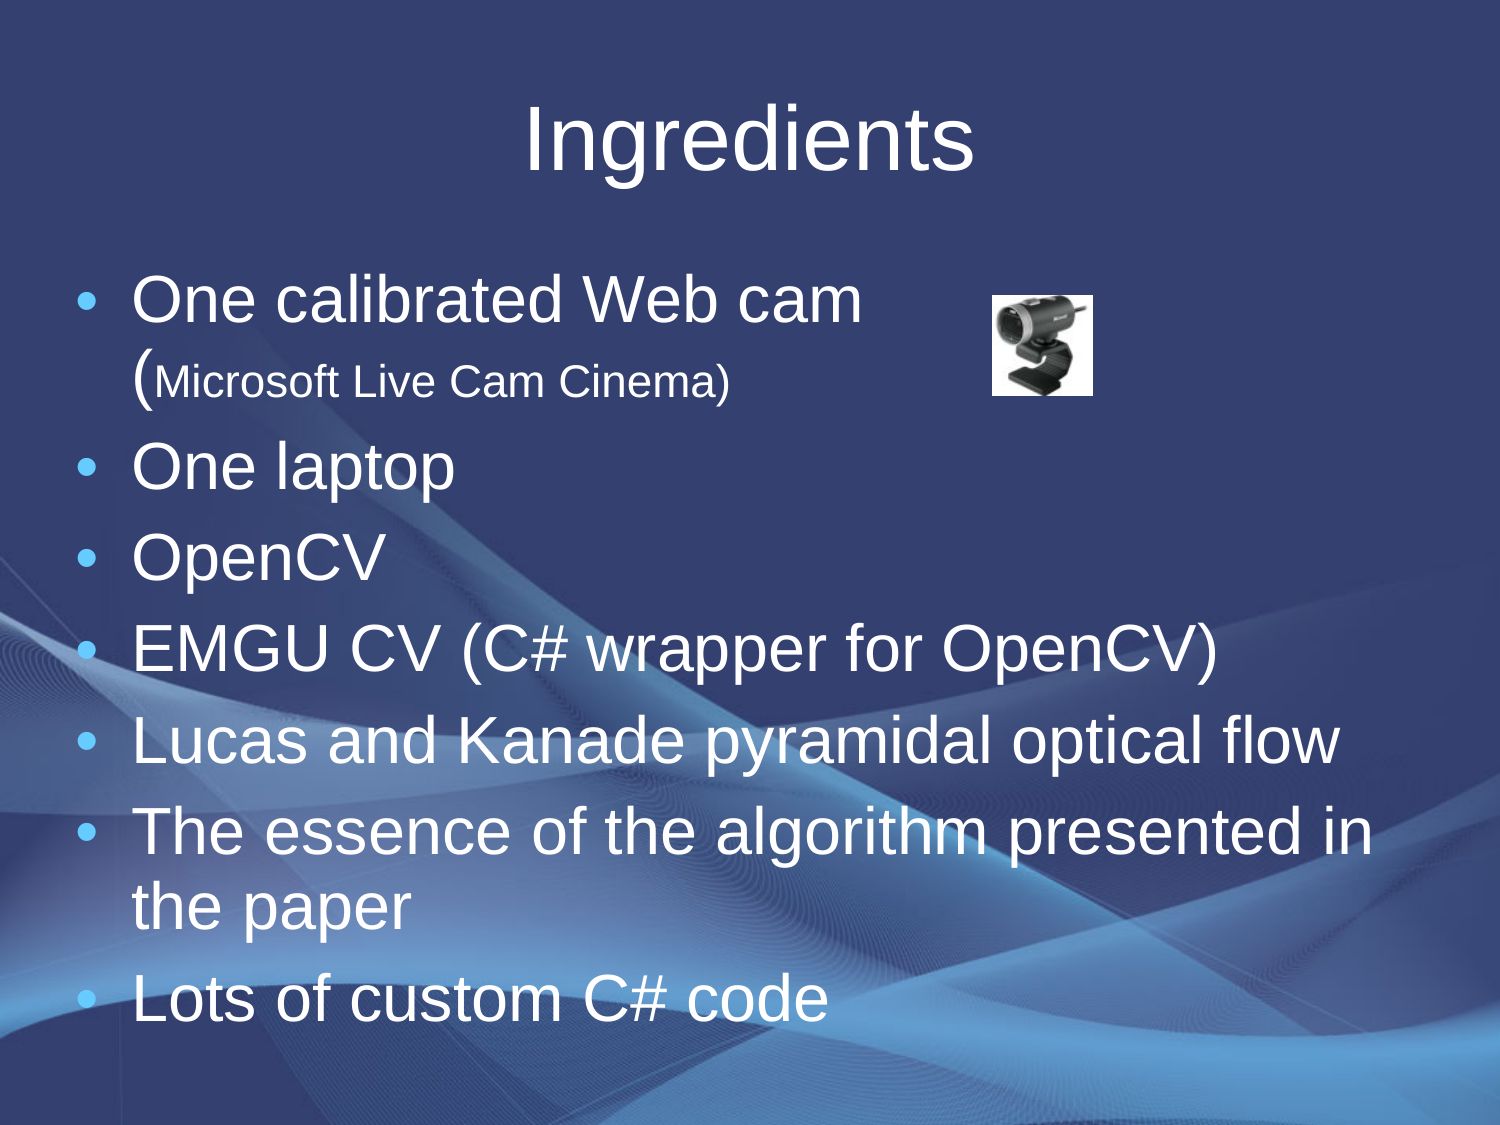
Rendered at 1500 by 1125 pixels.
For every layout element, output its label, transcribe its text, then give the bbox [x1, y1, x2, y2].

title Ingredients [75, 52, 1426, 226]
picture [0, 0, 1500, 1125]
list One calibrated Web cam (Microsoft Live Cam Cinema) One laptop OpenCV EMGU CV (C# wrapper for OpenCV) Lucas and Kanade pyramidal optical flow The essence of the algorithm presented in the paper Lots of custom C# code [75, 262, 1426, 1036]
